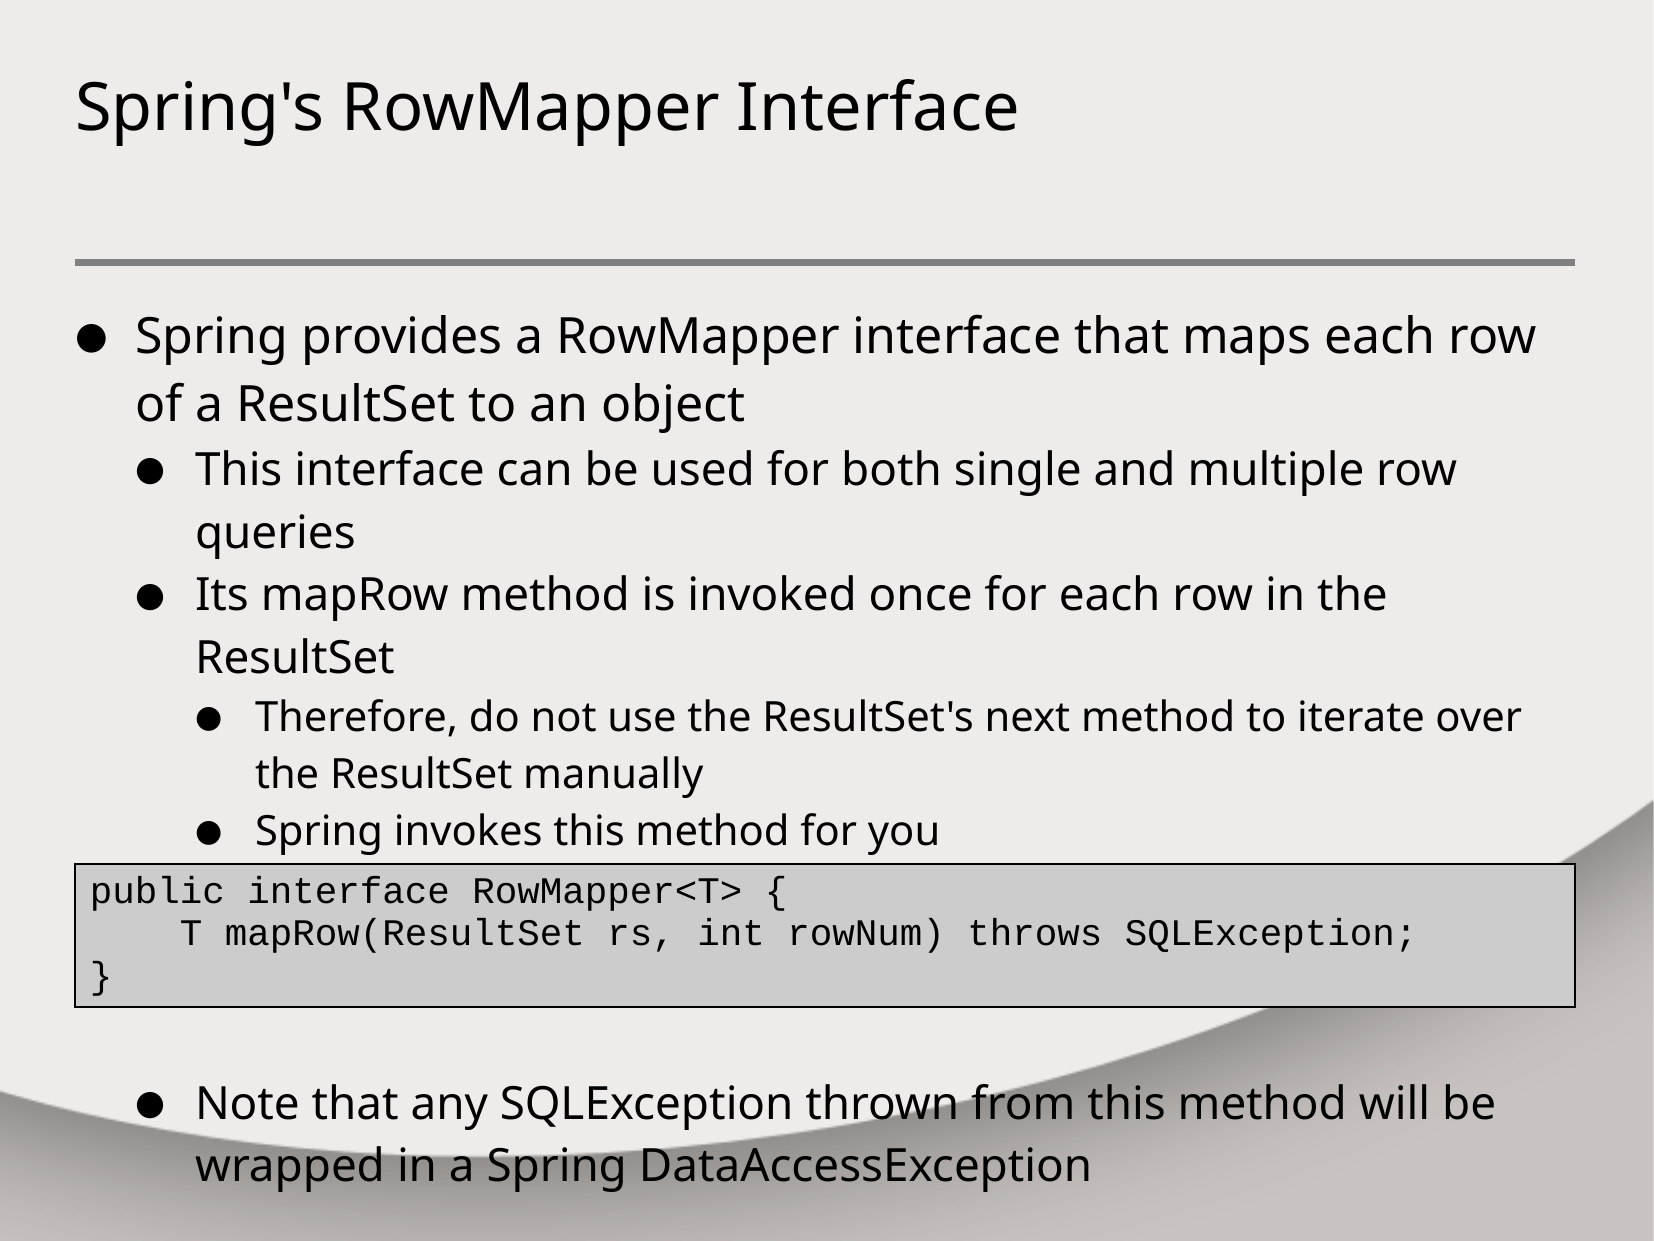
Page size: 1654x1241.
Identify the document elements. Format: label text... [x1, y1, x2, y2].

list Spring provides a RowMapper interface that maps each row of a ResultSet to an object This interface can be used for both single and multiple row queries Its mapRow method is invoked once for each row in the ResultSet Therefore, do not use the ResultSet's next method to iterate over the ResultSet manually Spring invokes this method for you Parameterized to define its return type Note that any SQLException thrown from this method will be wrapped in a Spring DataAccessException [75, 300, 1576, 864]
list Spring provides a RowMapper interface that maps each row of a ResultSet to an object This interface can be used for both single and multiple row queries Its mapRow method is invoked once for each row in the ResultSet Therefore, do not use the ResultSet's next method to iterate over the ResultSet manually Spring invokes this method for you Parameterized to define its return type Note that any SQLException thrown from this method will be wrapped in a Spring DataAccessException [75, 1008, 1576, 1163]
title Spring's RowMapper Interface [75, 75, 1576, 226]
text_box public interface RowMapper<T> { T mapRow(ResultSet rs, int rowNum) throws SQLException; } [75, 864, 1576, 1008]
picture [0, 0, 1654, 1241]
